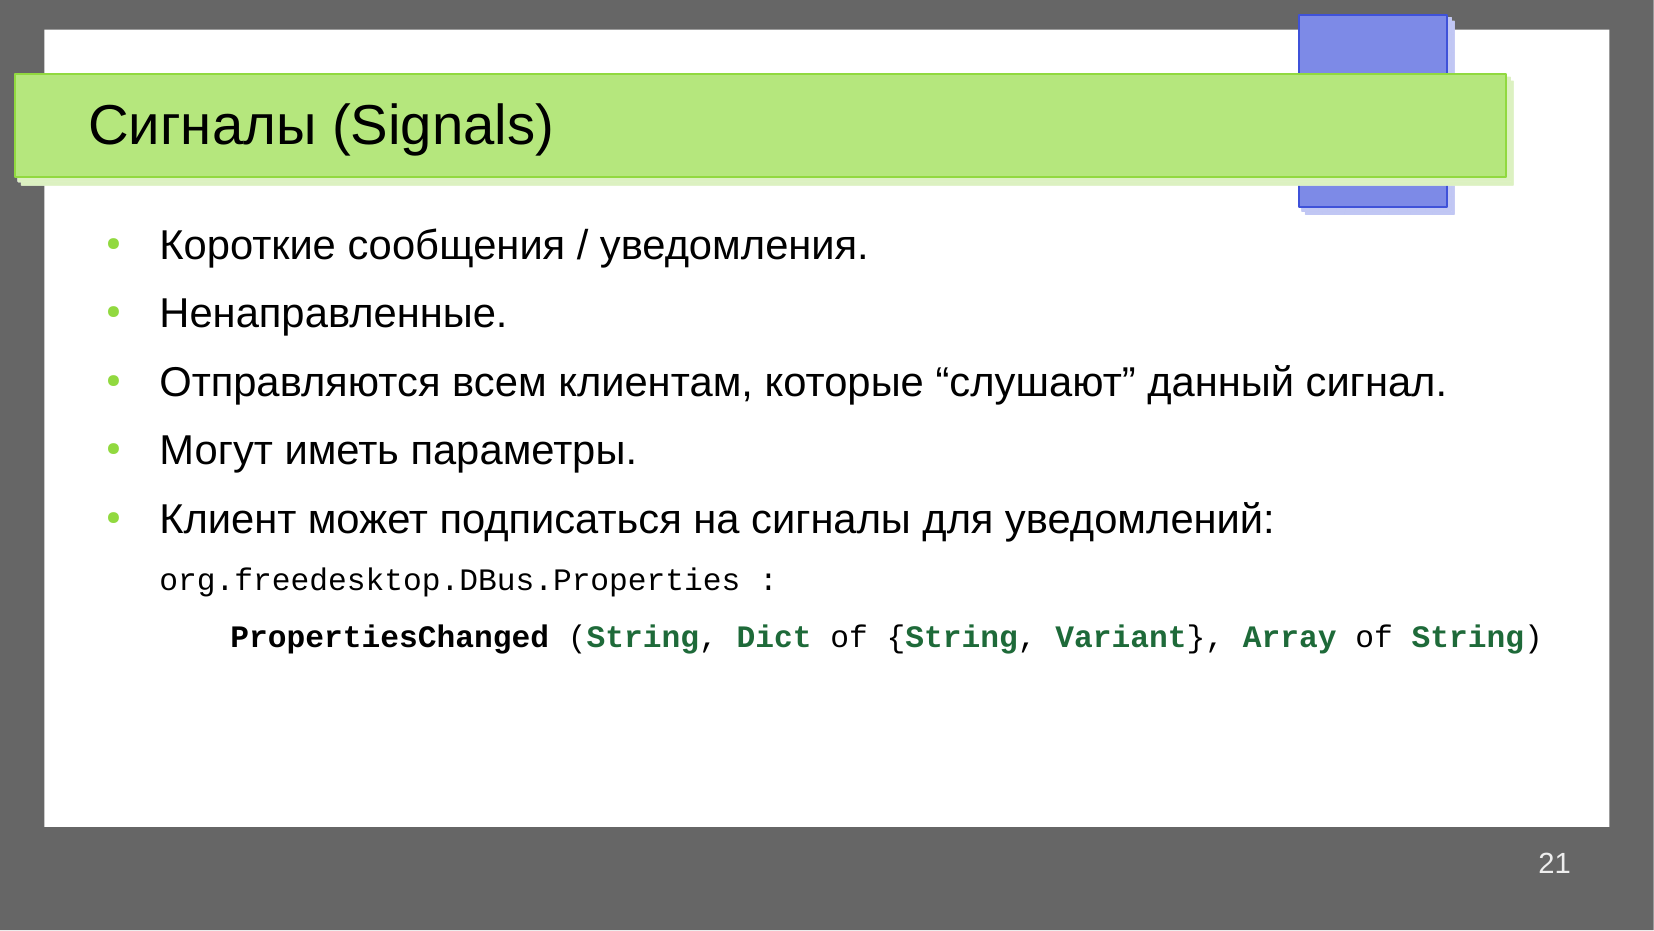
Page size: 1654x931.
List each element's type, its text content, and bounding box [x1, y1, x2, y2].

list Короткие сообщения / уведомления. Ненаправленные. Отправляются всем клиентам, которые “слушают” данный сигнал. Могут иметь параметры. Клиент может подписаться на сигналы для уведомлений: org.freedesktop.DBus.Properties : PropertiesChanged (String, Dict of {String, Variant}, Array of String) [88, 221, 1565, 813]
title Сигналы (Signals) [88, 73, 1506, 178]
